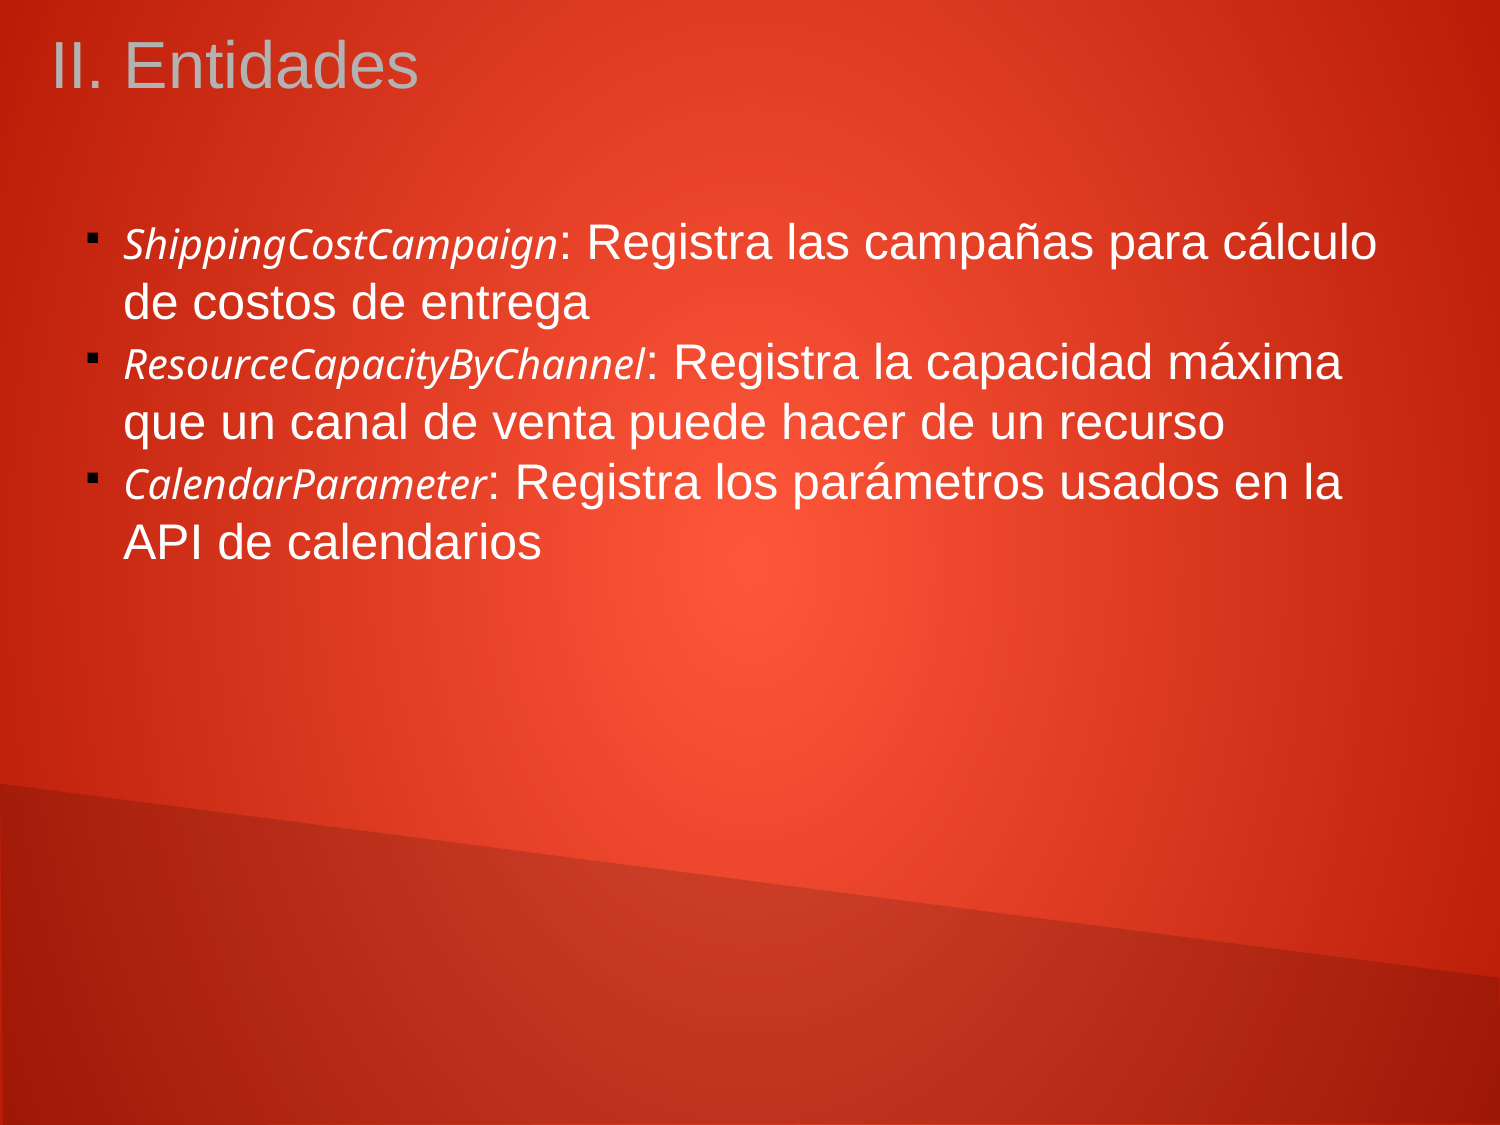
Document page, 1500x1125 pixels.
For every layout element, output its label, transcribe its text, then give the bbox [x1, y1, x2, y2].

text_box II. Entidades [35, 11, 1386, 112]
text_box ShippingCostCampaign: Registra las campañas para cálculo de costos de entrega ResourceCapacityByChannel: Registra la capacidad máxima que un canal de venta puede hacer de un recurso CalendarParameter: Registra los parámetros usados en la API de calendarios [37, 141, 1421, 949]
